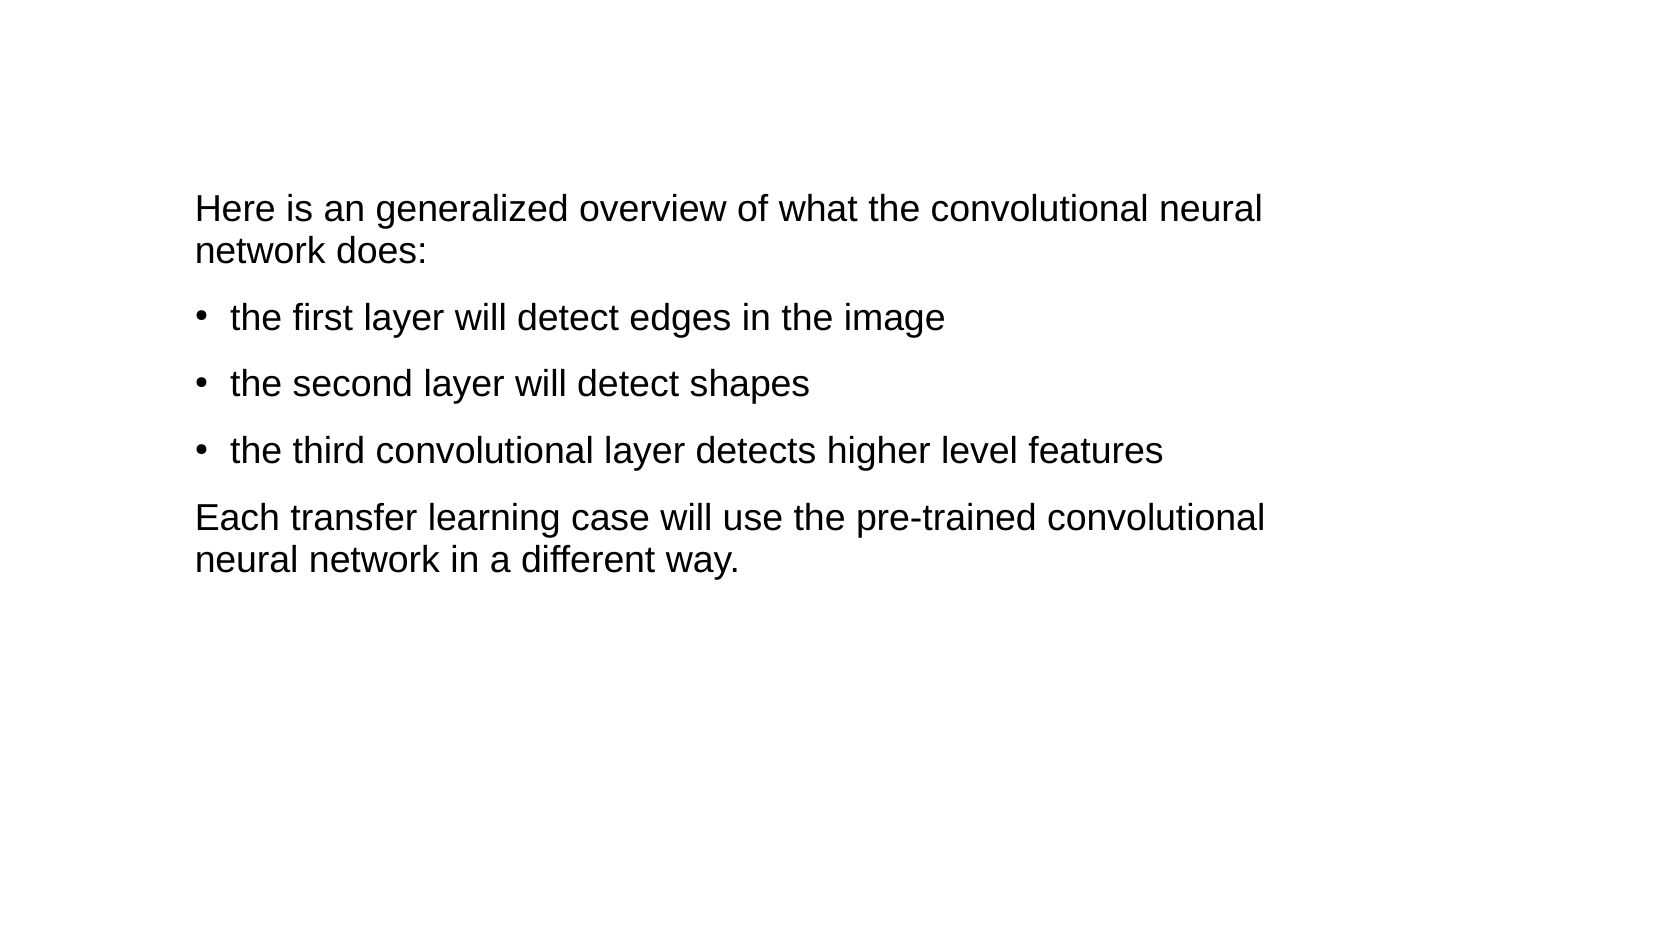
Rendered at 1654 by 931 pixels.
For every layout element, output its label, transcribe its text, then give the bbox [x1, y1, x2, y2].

text_box Here is an generalized overview of what the convolutional neural network does: the first layer will detect edges in the image the second layer will detect shapes the third convolutional layer detects higher level features Each transfer learning case will use the pre-trained convolutional neural network in a different way. [180, 180, 1301, 781]
